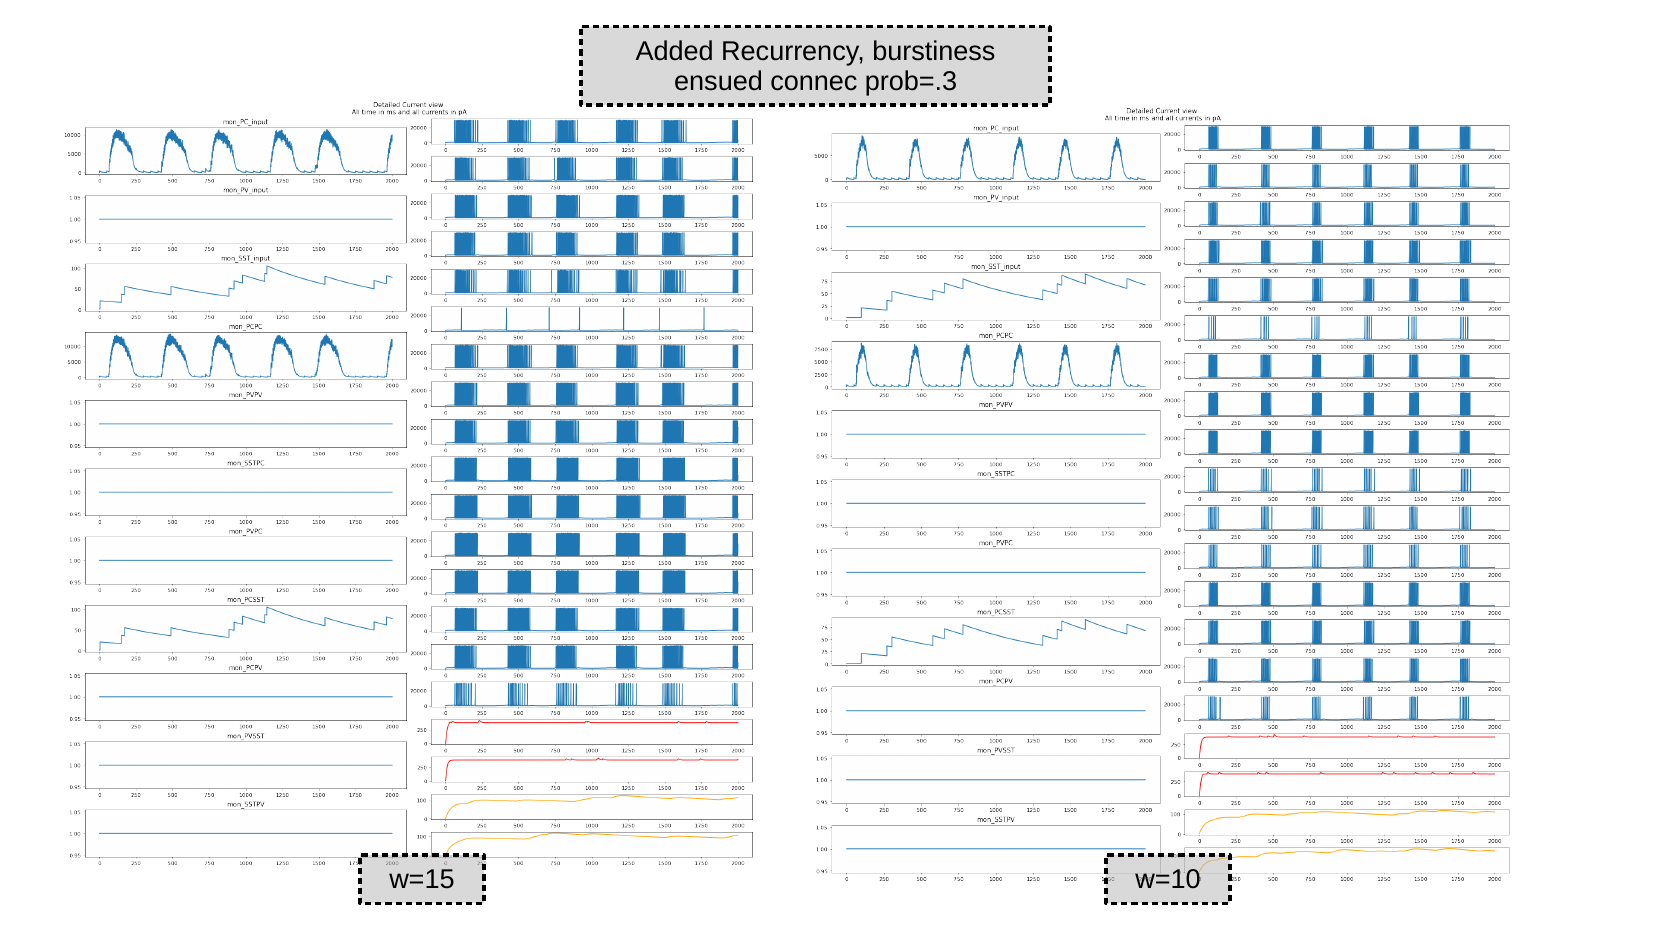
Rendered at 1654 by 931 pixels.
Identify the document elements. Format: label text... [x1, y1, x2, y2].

text_box w=10 [1105, 855, 1231, 904]
picture [810, 104, 1513, 886]
text_box w=15 [360, 855, 485, 904]
text_box Added Recurrency, burstiness ensued connec prob=.3 [580, 26, 1051, 106]
picture [60, 98, 756, 871]
